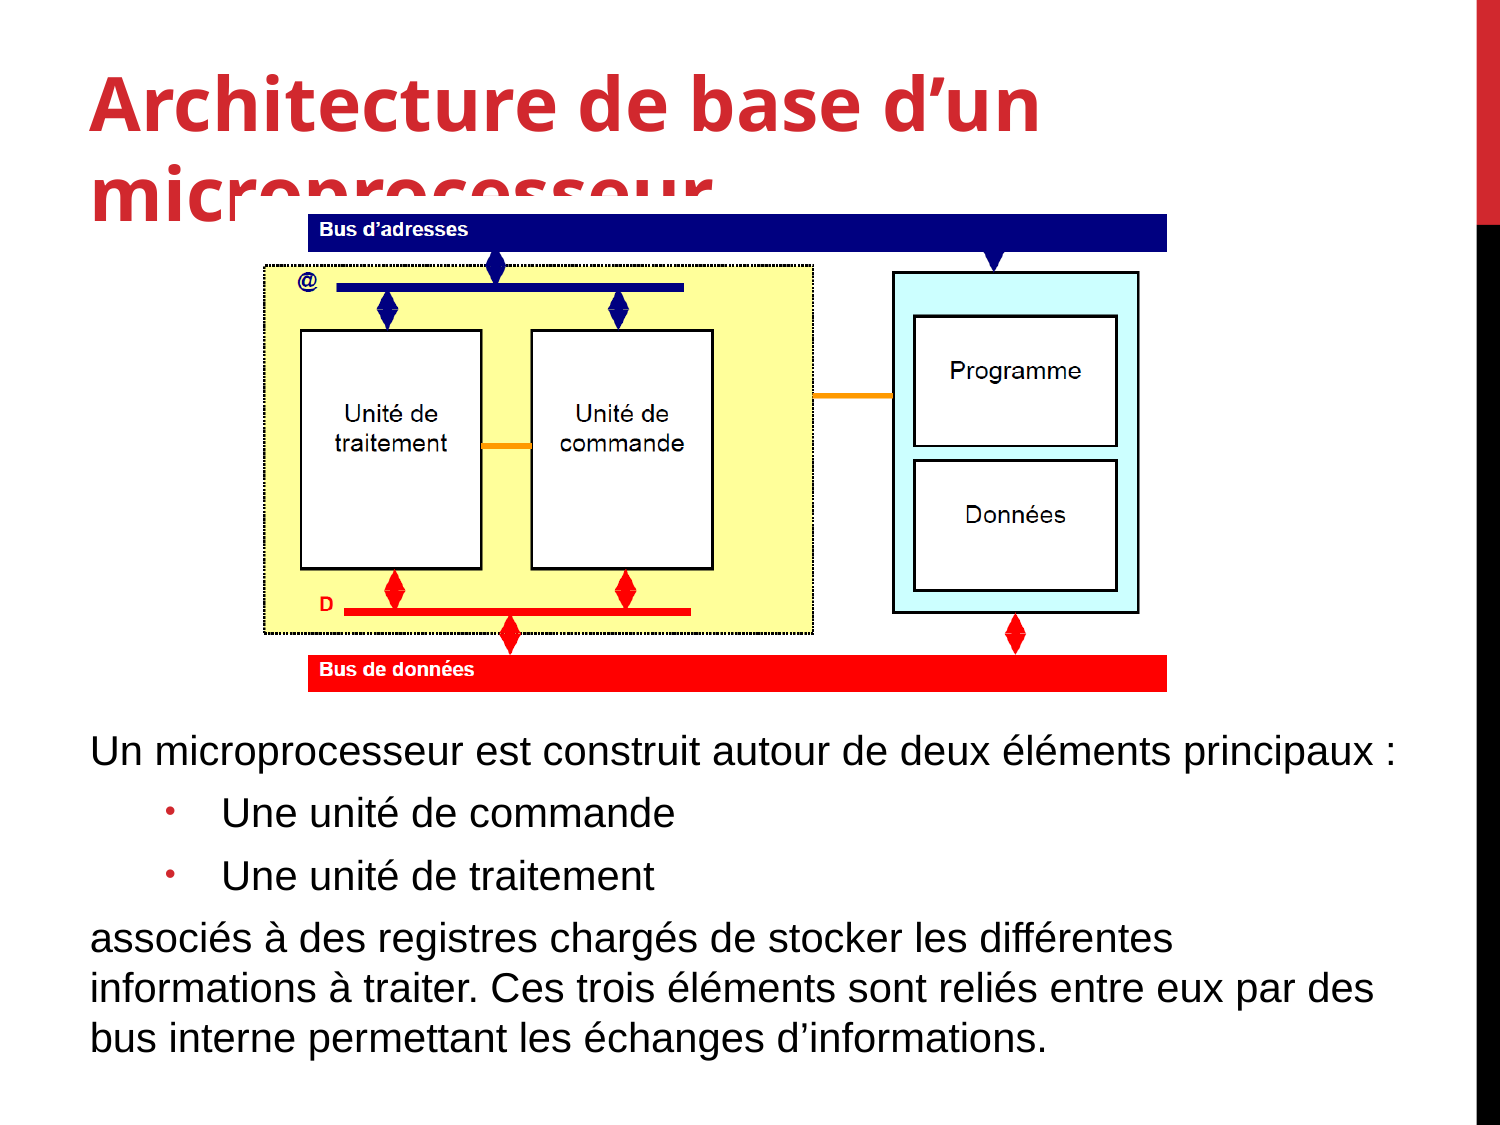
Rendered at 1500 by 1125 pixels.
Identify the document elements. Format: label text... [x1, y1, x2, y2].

picture [235, 196, 1188, 711]
title Architecture de base d’un microprocesseur [75, 48, 1436, 197]
list Un microprocesseur est construit autour de deux éléments principaux : Une unité de commande Une unité de traitement associés à des registres chargés de stocker les différentes informations à traiter. Ces trois éléments sont reliés entre eux par des bus interne permettant les échanges d’informations. [75, 716, 1424, 1059]
